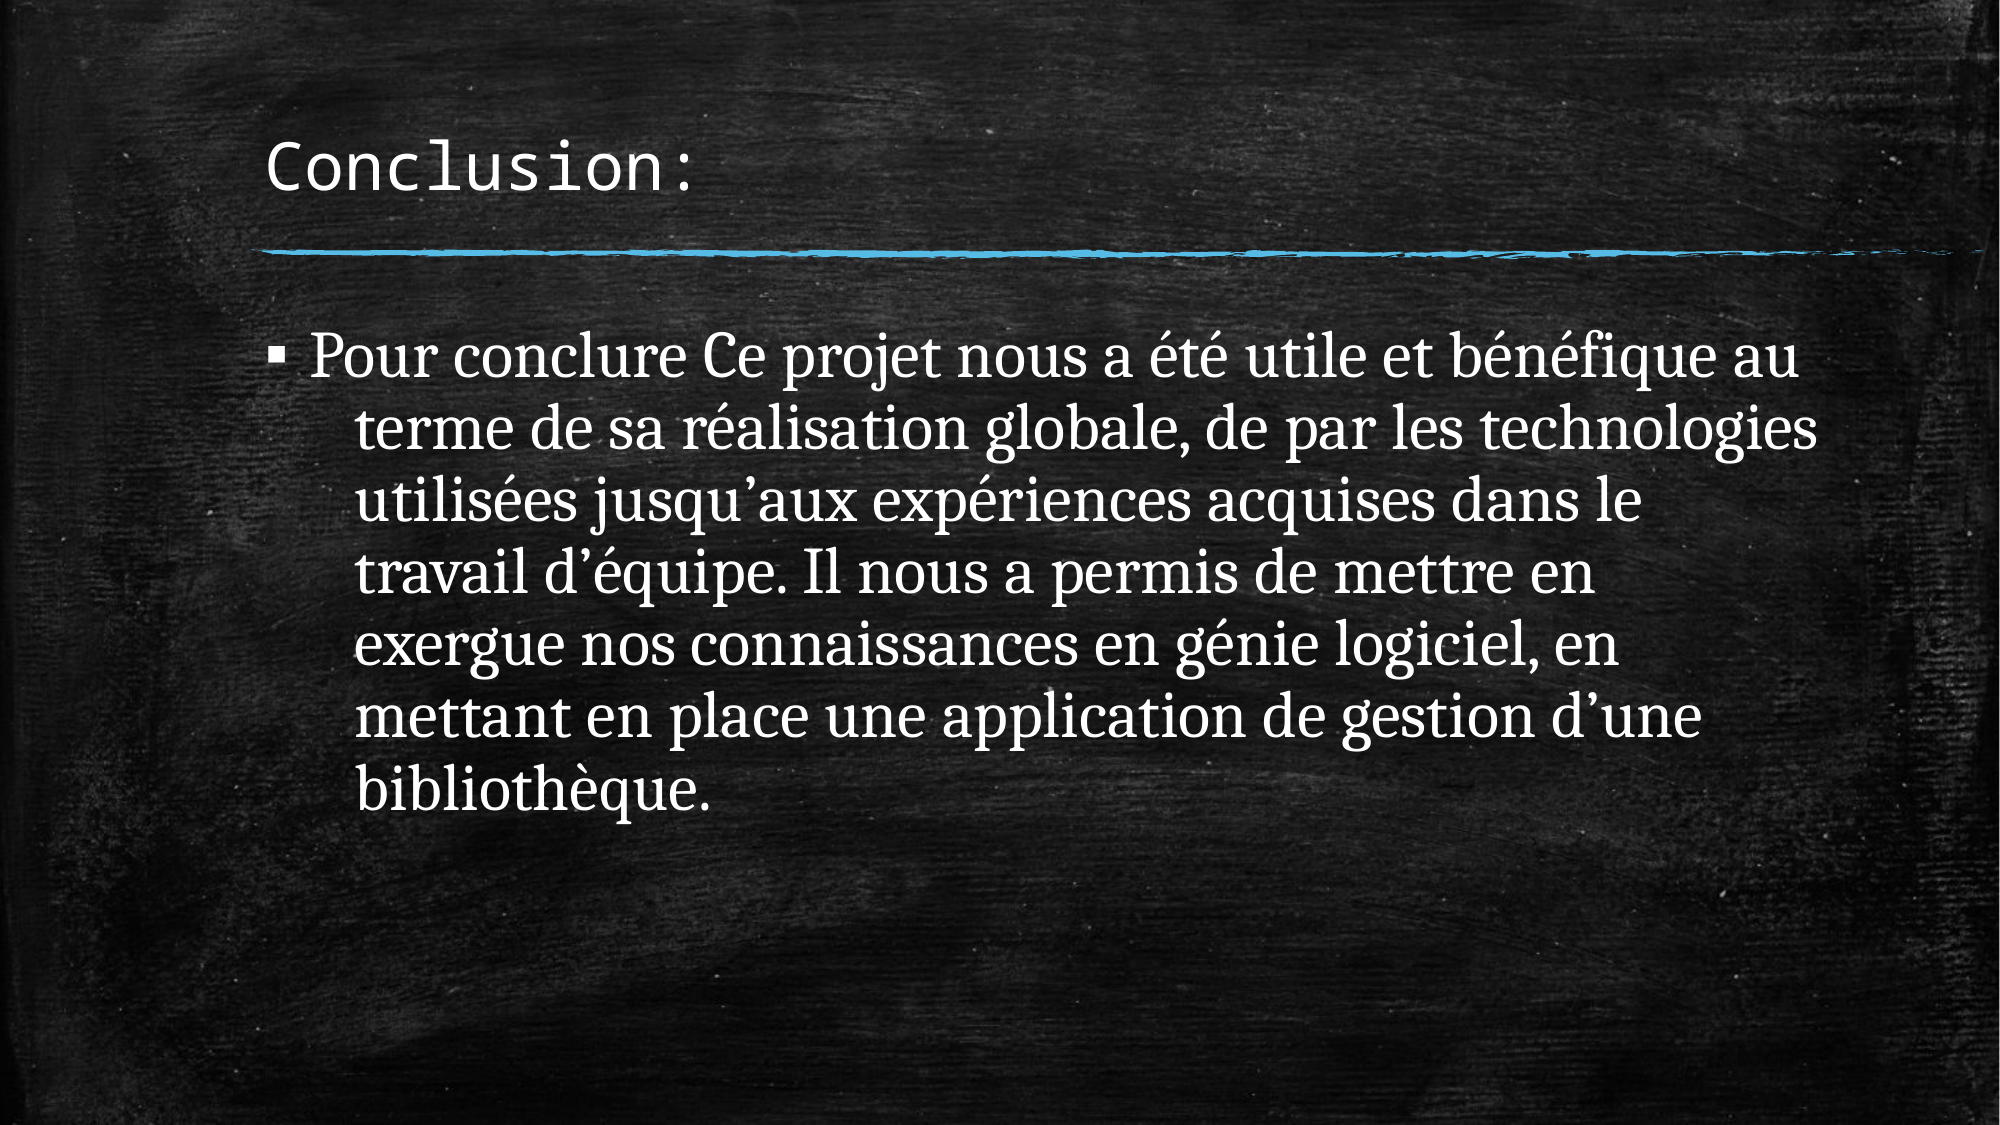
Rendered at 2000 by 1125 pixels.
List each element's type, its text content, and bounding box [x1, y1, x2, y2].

list Pour conclure Ce projet nous a été utile et bénéfique au terme de sa réalisation globale, de par les technologies utilisées jusqu’aux expériences acquises dans le travail d’équipe. Il nous a permis de mettre en exergue nos connaissances en génie logiciel, en mettant en place une application de gestion d’une bibliothèque. [249, 312, 1839, 1013]
title Conclusion: [249, 45, 1788, 213]
